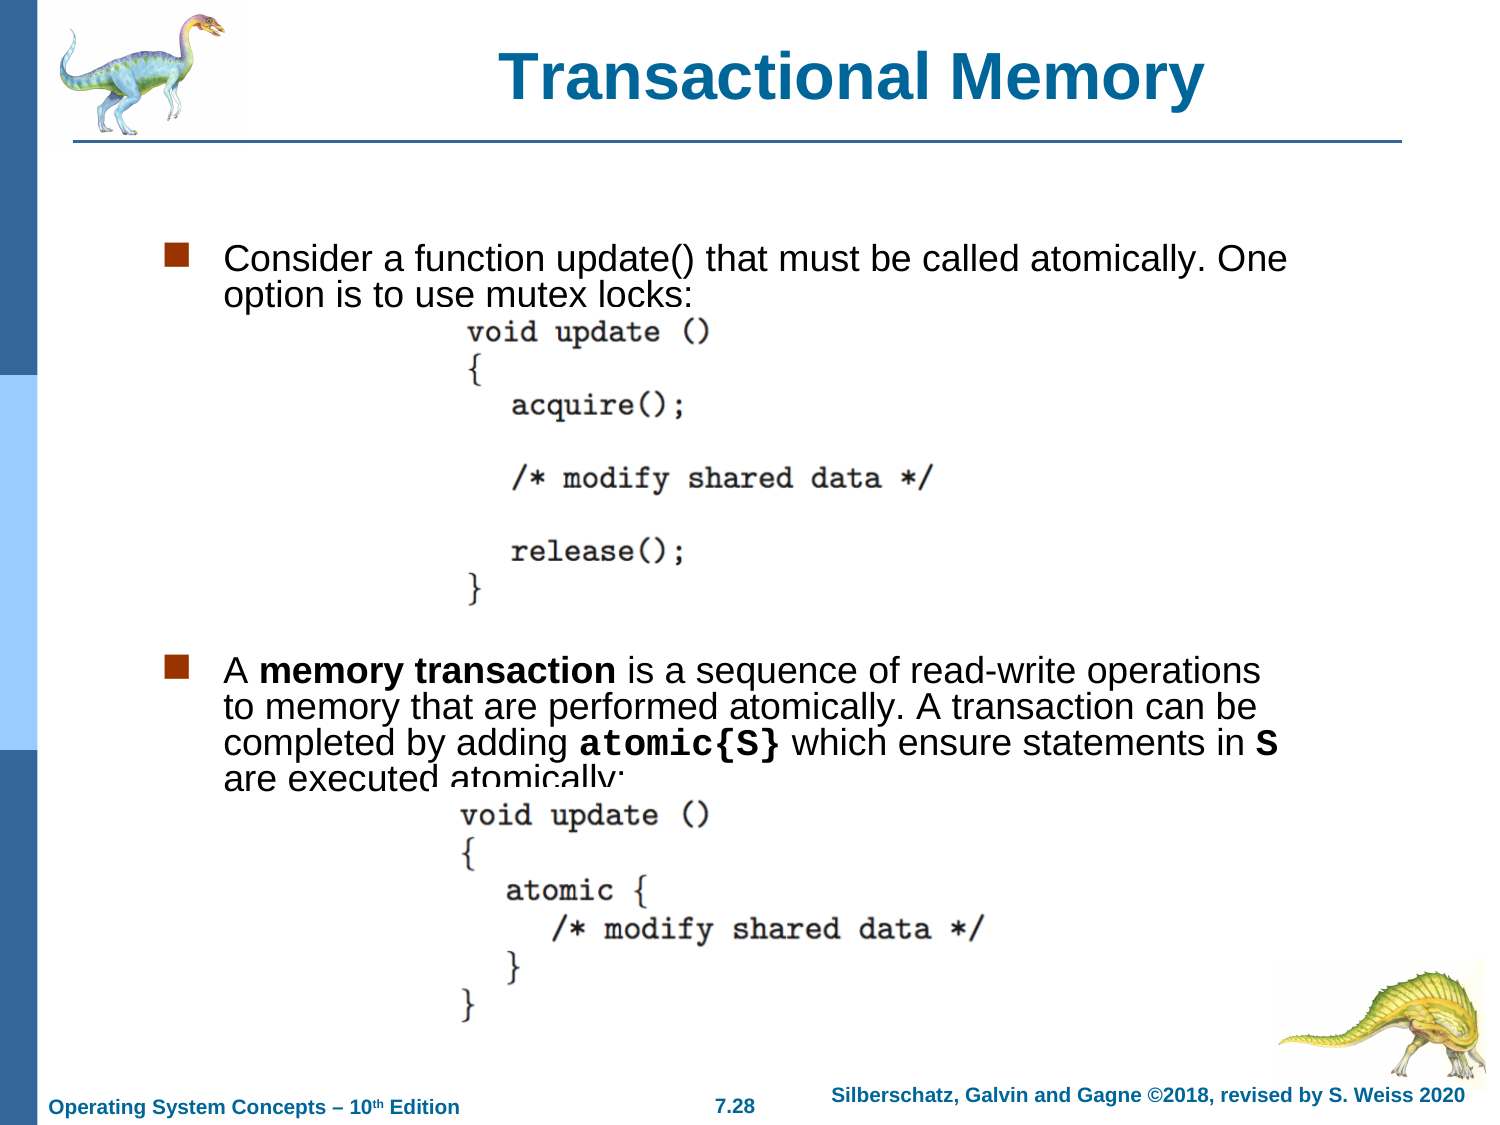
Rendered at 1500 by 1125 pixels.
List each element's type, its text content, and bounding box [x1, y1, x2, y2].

picture [1148, 1087, 1156, 1092]
text_box Transactional Memory [203, 15, 1500, 121]
picture [46, 0, 243, 149]
picture [1275, 959, 1486, 1090]
picture [429, 787, 1024, 1044]
list Consider a function update() that must be called atomically. One option is to use mutex locks: A memory transaction is a sequence of read-write operations to memory that are performed atomically. A transaction can be completed by adding atomic{S} which ensure statements in S are executed atomically: [152, 126, 1305, 1059]
picture [429, 307, 984, 633]
